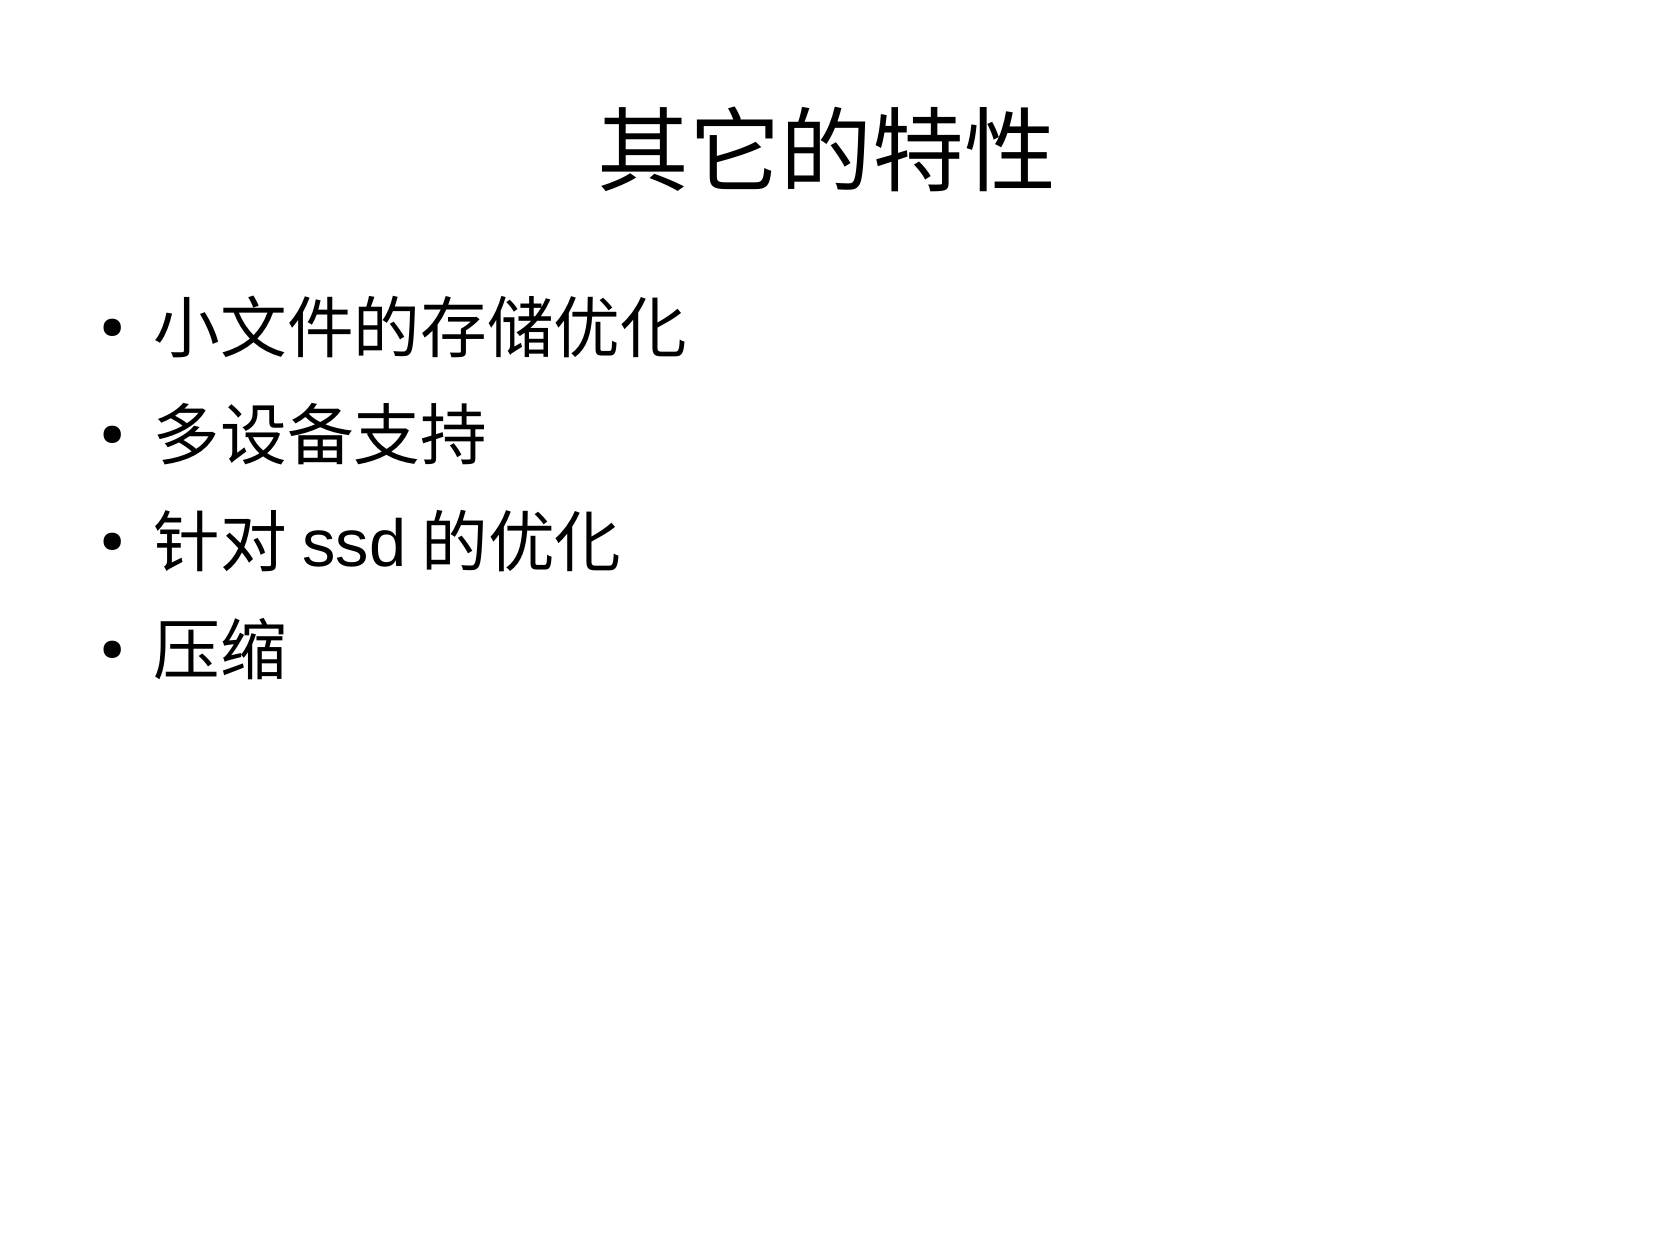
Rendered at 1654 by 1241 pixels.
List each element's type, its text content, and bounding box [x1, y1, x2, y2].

list 小文件的存储优化 多设备支持 针对ssd的优化 压缩 [82, 290, 1571, 1109]
title 其它的特性 [82, 49, 1571, 257]
